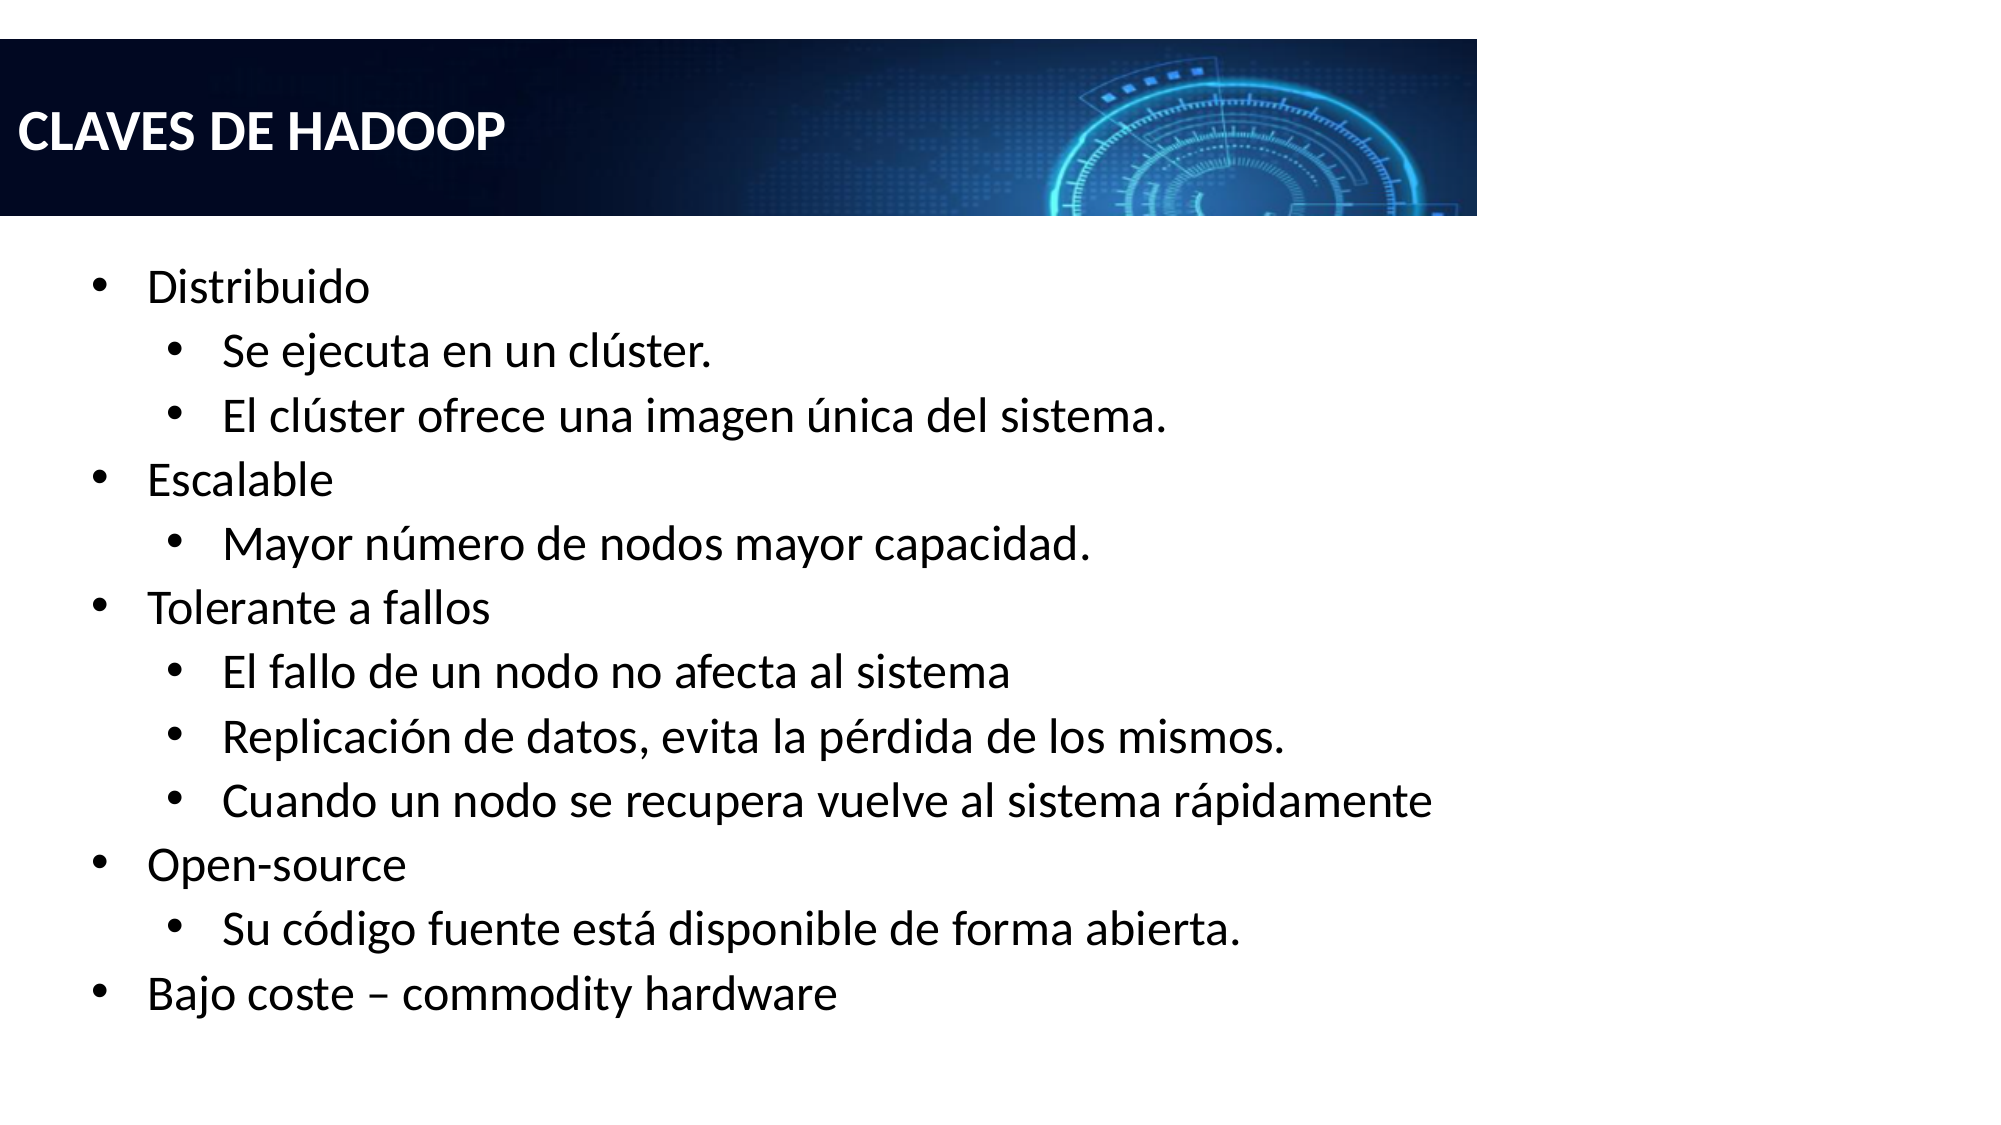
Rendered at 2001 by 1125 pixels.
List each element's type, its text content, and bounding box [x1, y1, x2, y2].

text_box CLAVES DE HADOOP [3, 84, 522, 170]
picture [0, 39, 1477, 216]
text_box Distribuido Se ejecuta en un clúster. El clúster ofrece una imagen única del sistema. Escalable Mayor número de nodos mayor capacidad. Tolerante a fallos El fallo de un nodo no afecta al sistema Replicación de datos, evita la pérdida de los mismos. Cuando un nodo se recupera vuelve al sistema rápidamente Open-source Su código fuente está disponible de forma abierta. Bajo coste – commodity hardware [1, 242, 1974, 1092]
